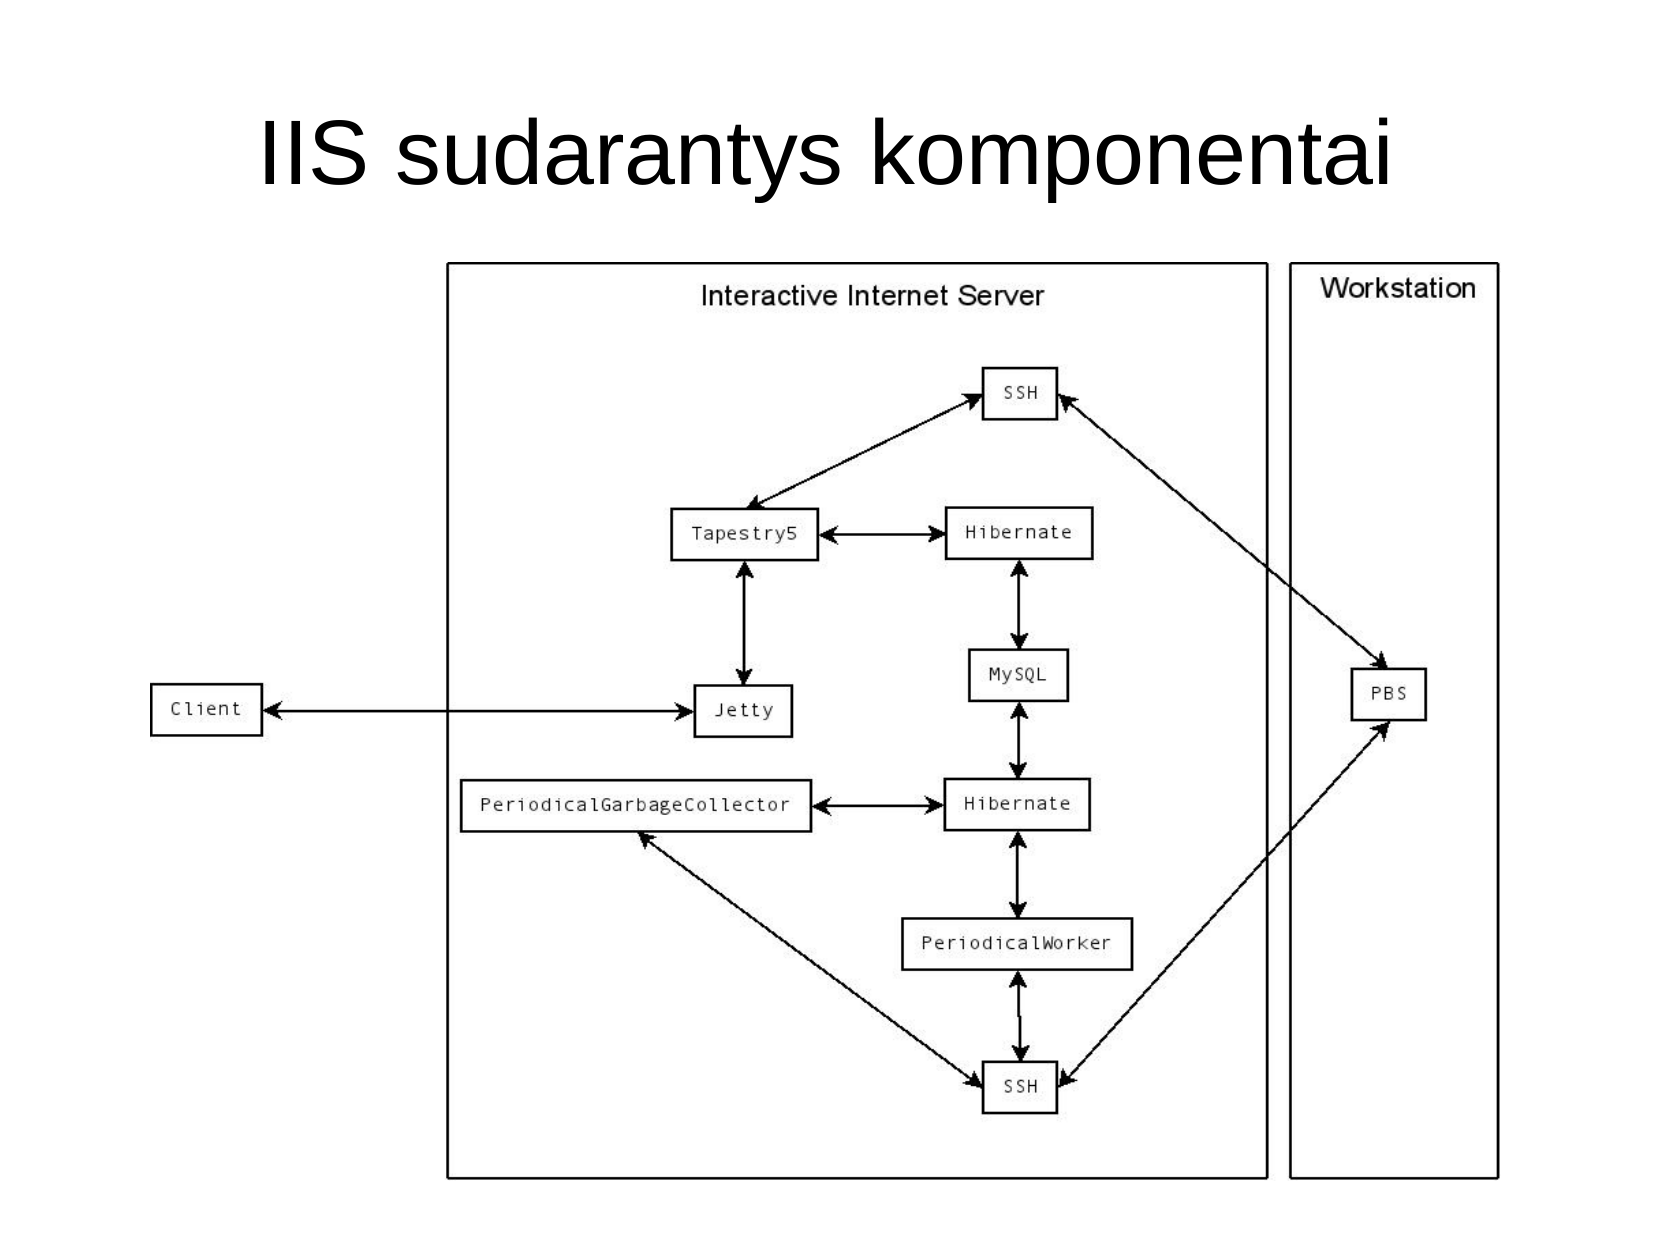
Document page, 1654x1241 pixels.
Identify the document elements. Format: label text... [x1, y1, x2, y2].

title IIS sudarantys komponentai [82, 56, 1571, 250]
picture [150, 262, 1501, 1181]
